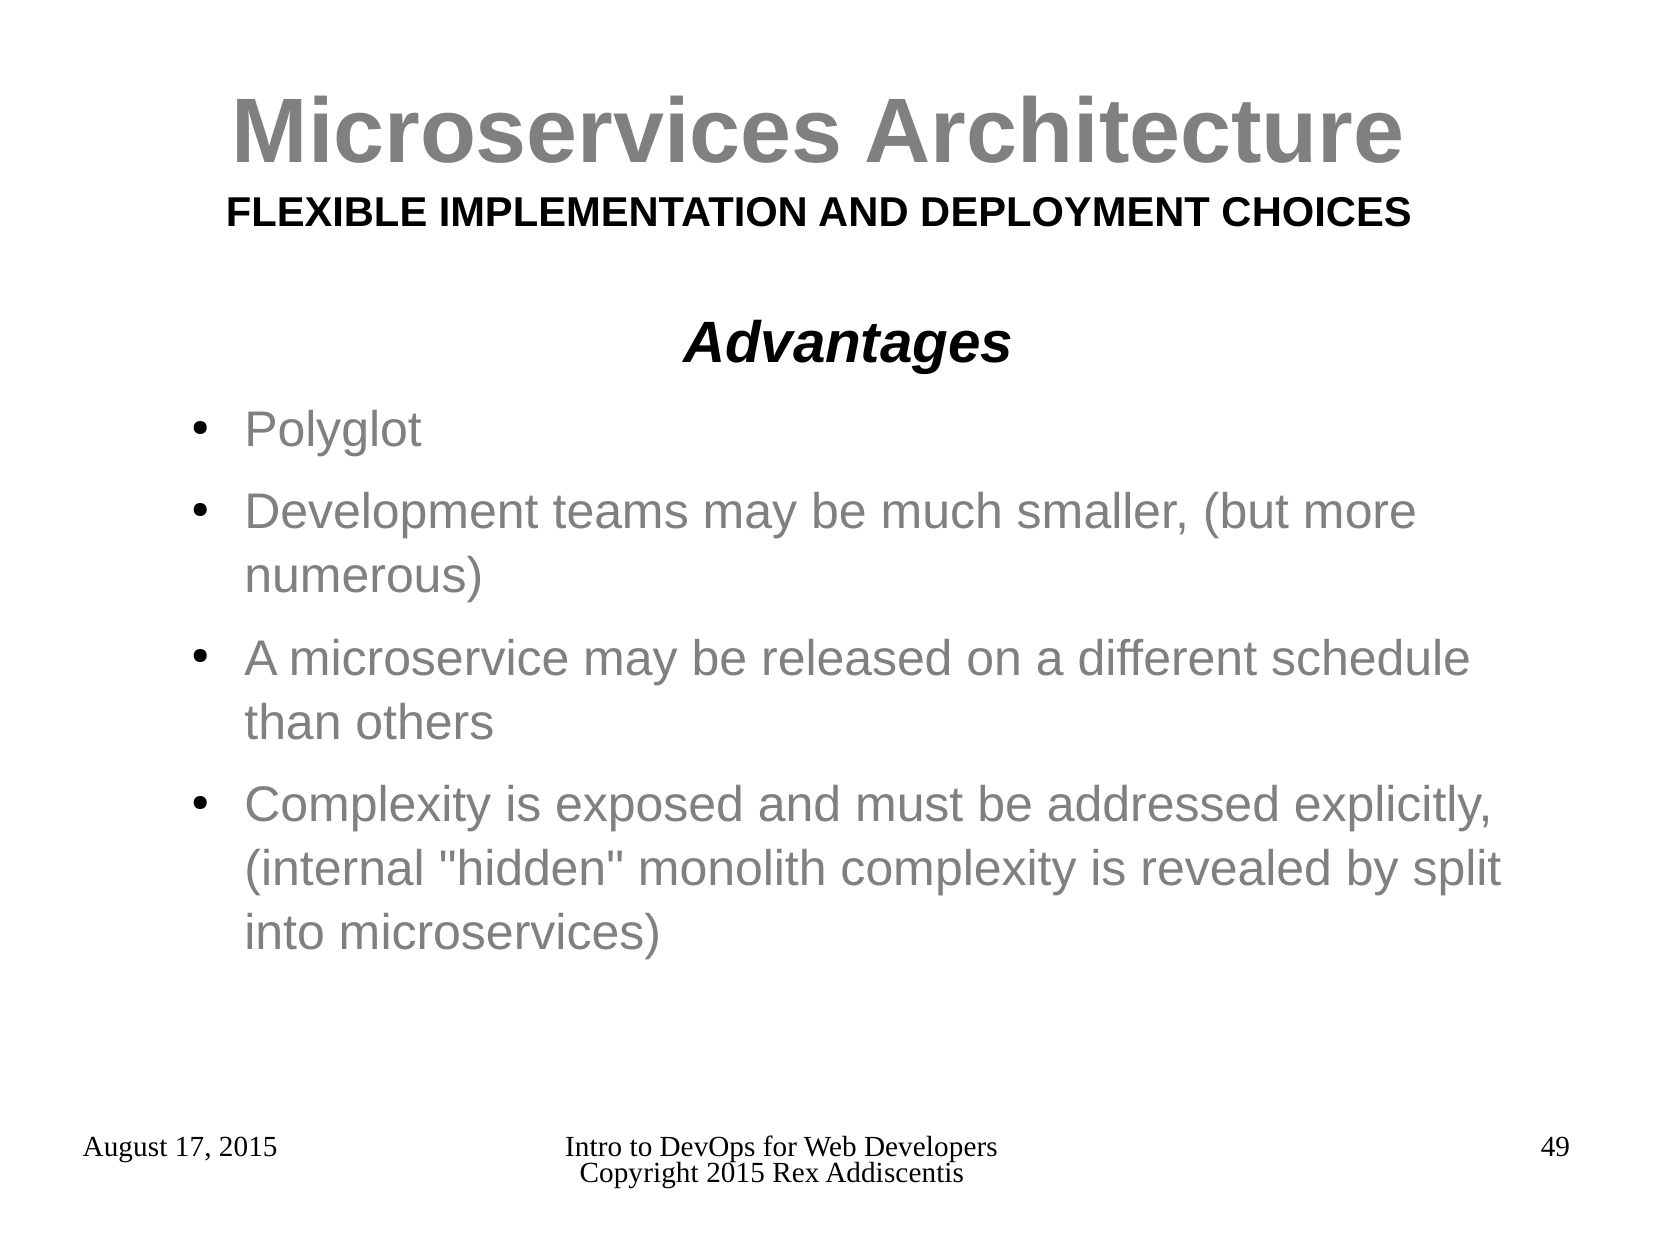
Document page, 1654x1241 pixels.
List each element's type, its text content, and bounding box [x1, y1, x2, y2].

list Advantages Polyglot Development teams may be much smaller, (but more numerous) A microservice may be released on a different schedule than others Complexity is exposed and must be addressed explicitly, (internal "hidden" monolith complexity is revealed by split into microservices) [173, 300, 1524, 1017]
list Microservices Architecture FLEXIBLE IMPLEMENTATION AND DEPLOYMENT CHOICES [74, 60, 1563, 241]
